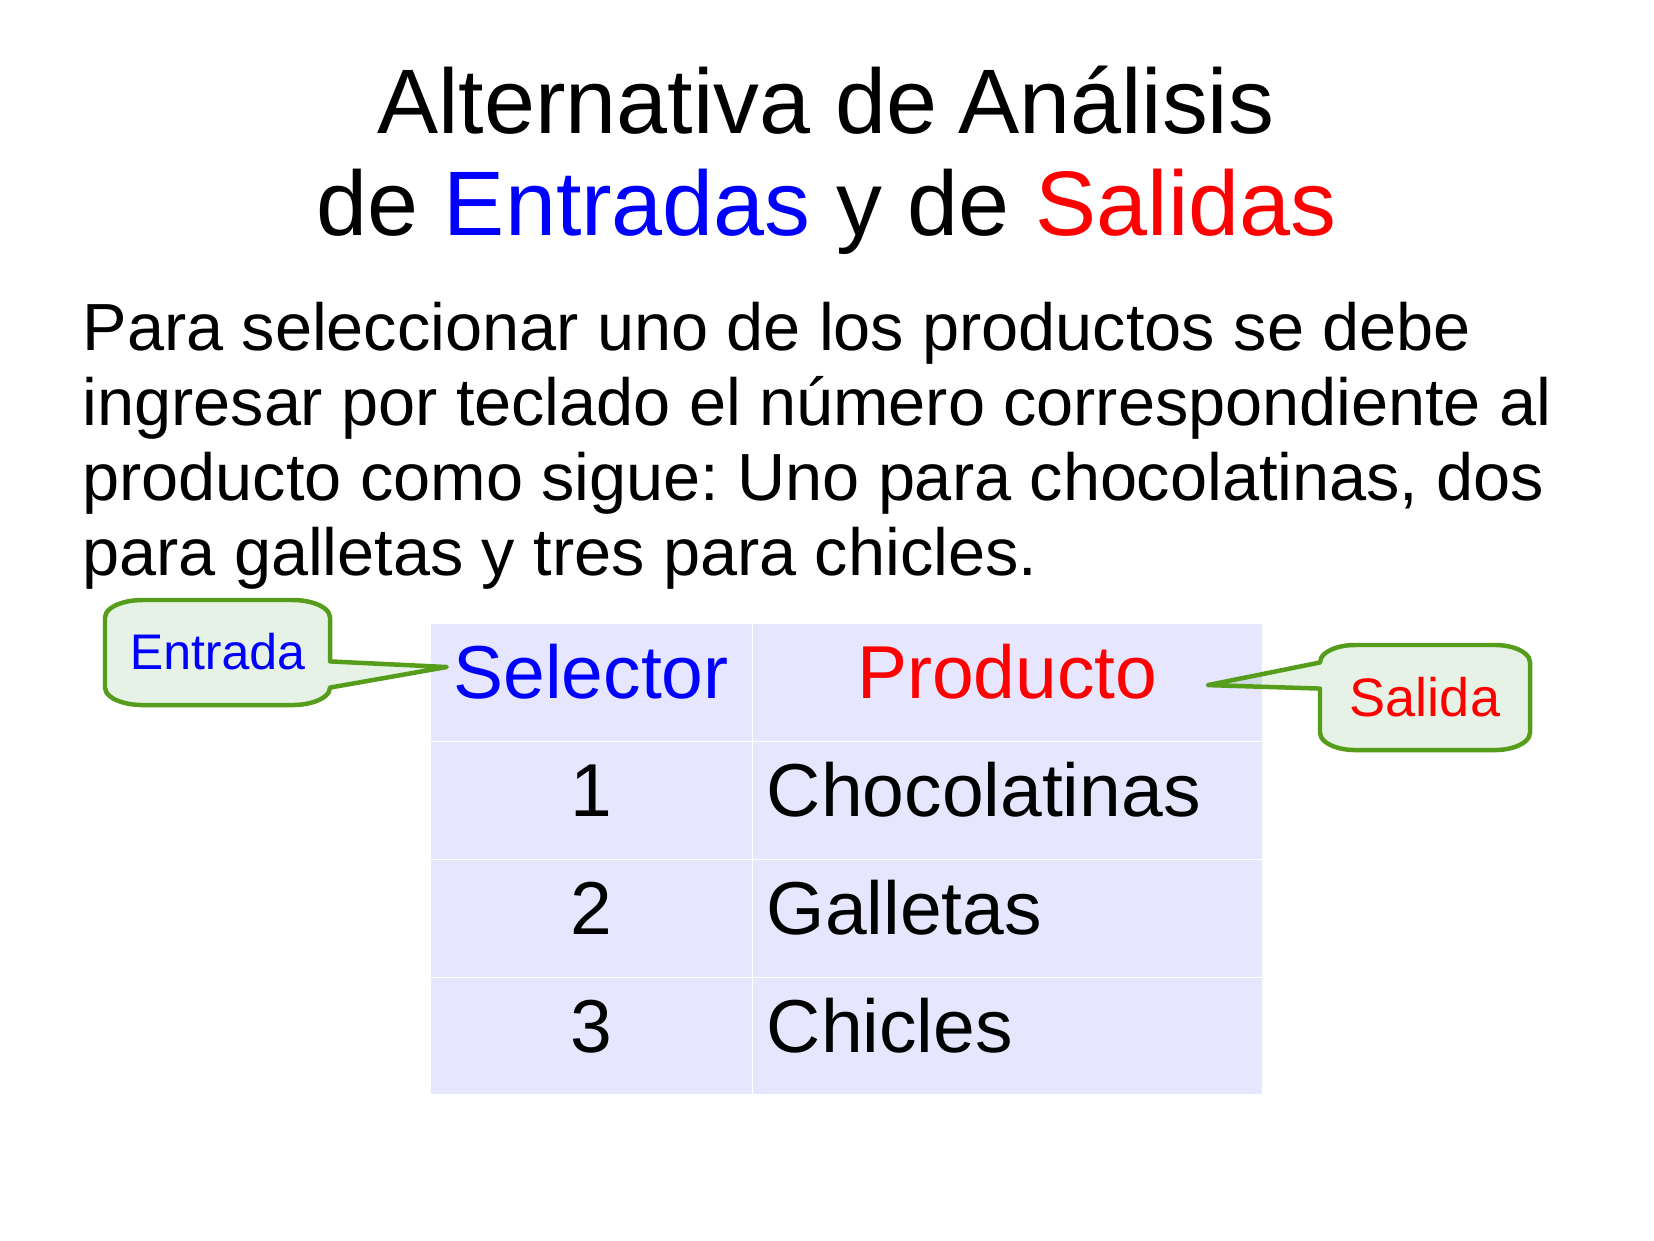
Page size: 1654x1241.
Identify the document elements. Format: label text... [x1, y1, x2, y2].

text_box Salida [1207, 645, 1531, 751]
table_cell Chocolatinas [753, 742, 1262, 859]
table_cell 2 [431, 860, 752, 977]
table_cell Galletas [753, 860, 1262, 977]
text_box Entrada [105, 600, 447, 706]
table_cell 1 [431, 742, 752, 859]
list Para seleccionar uno de los productos se debe ingresar por teclado el número correspondiente al producto como sigue: Uno para chocolatinas, dos para galletas y tres para chicles. [82, 290, 1571, 1010]
table_header Selector [431, 624, 752, 741]
title Alternativa de Análisis de Entradas y de Salidas [82, 49, 1571, 257]
table_cell 3 [431, 978, 752, 1094]
table_header Producto [753, 624, 1262, 741]
table_cell Chicles [753, 978, 1262, 1094]
